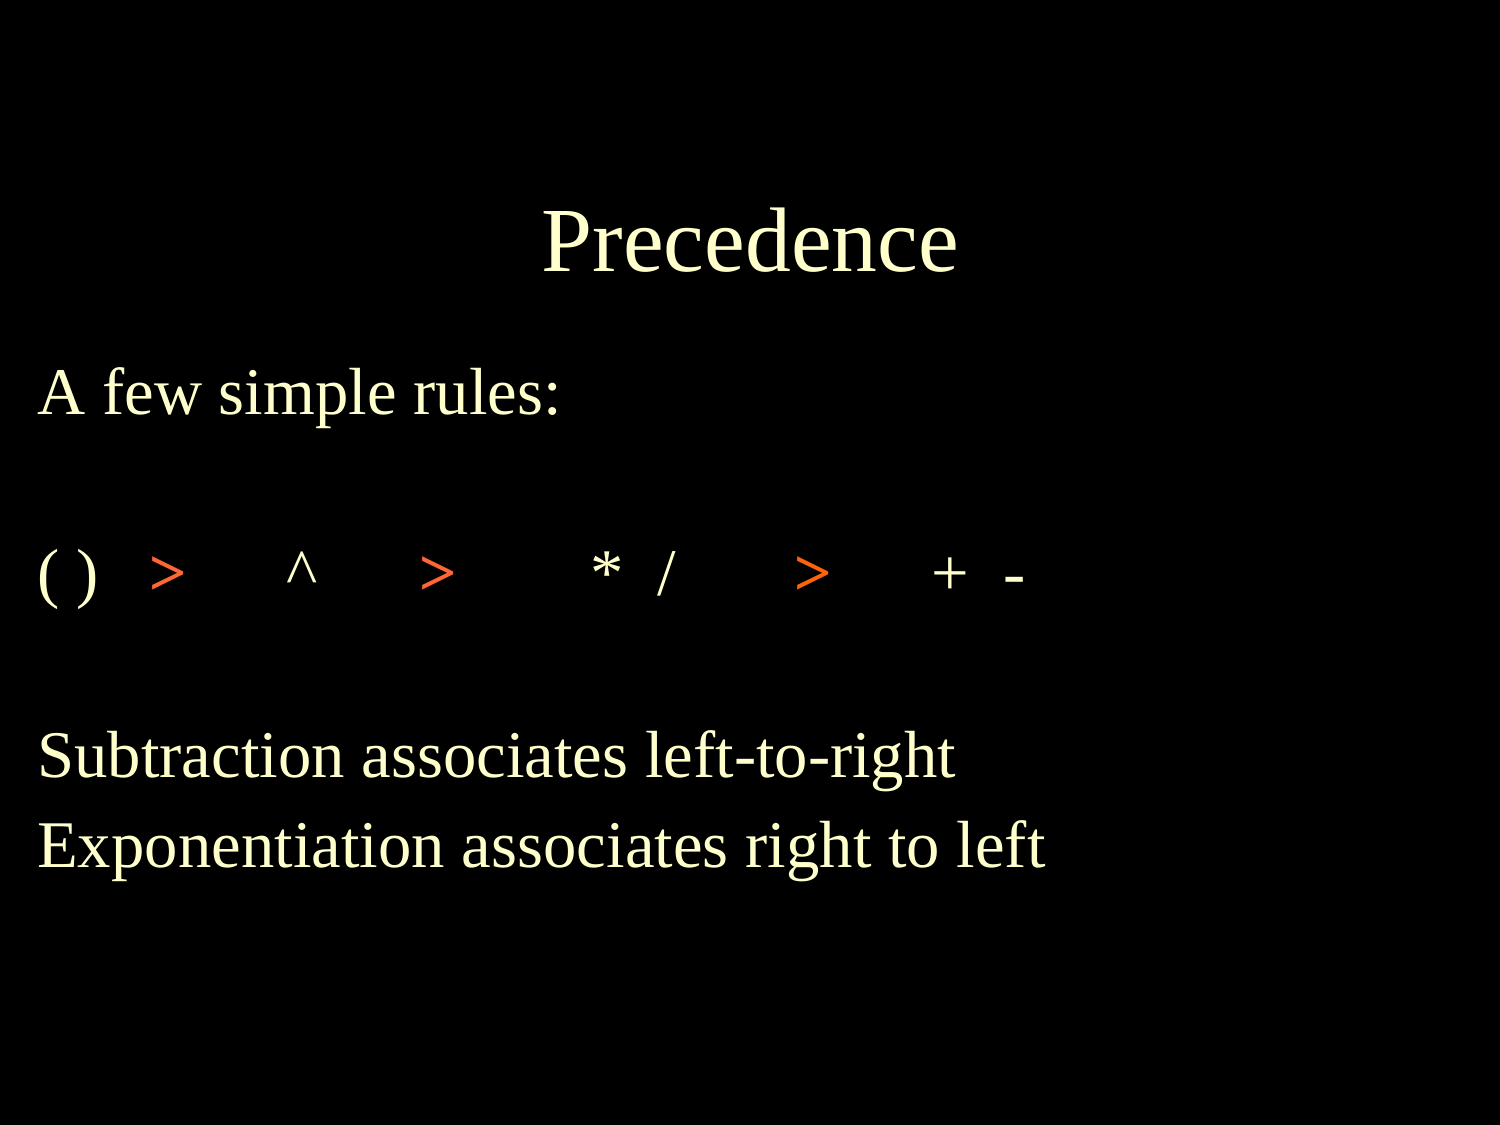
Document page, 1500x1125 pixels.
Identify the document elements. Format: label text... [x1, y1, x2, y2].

title Precedence [22, 145, 1480, 336]
list A few simple rules: ( ) > ^ > * / > + - Subtraction associates left-to-right Exponentiation associates right to left [22, 347, 1482, 1026]
